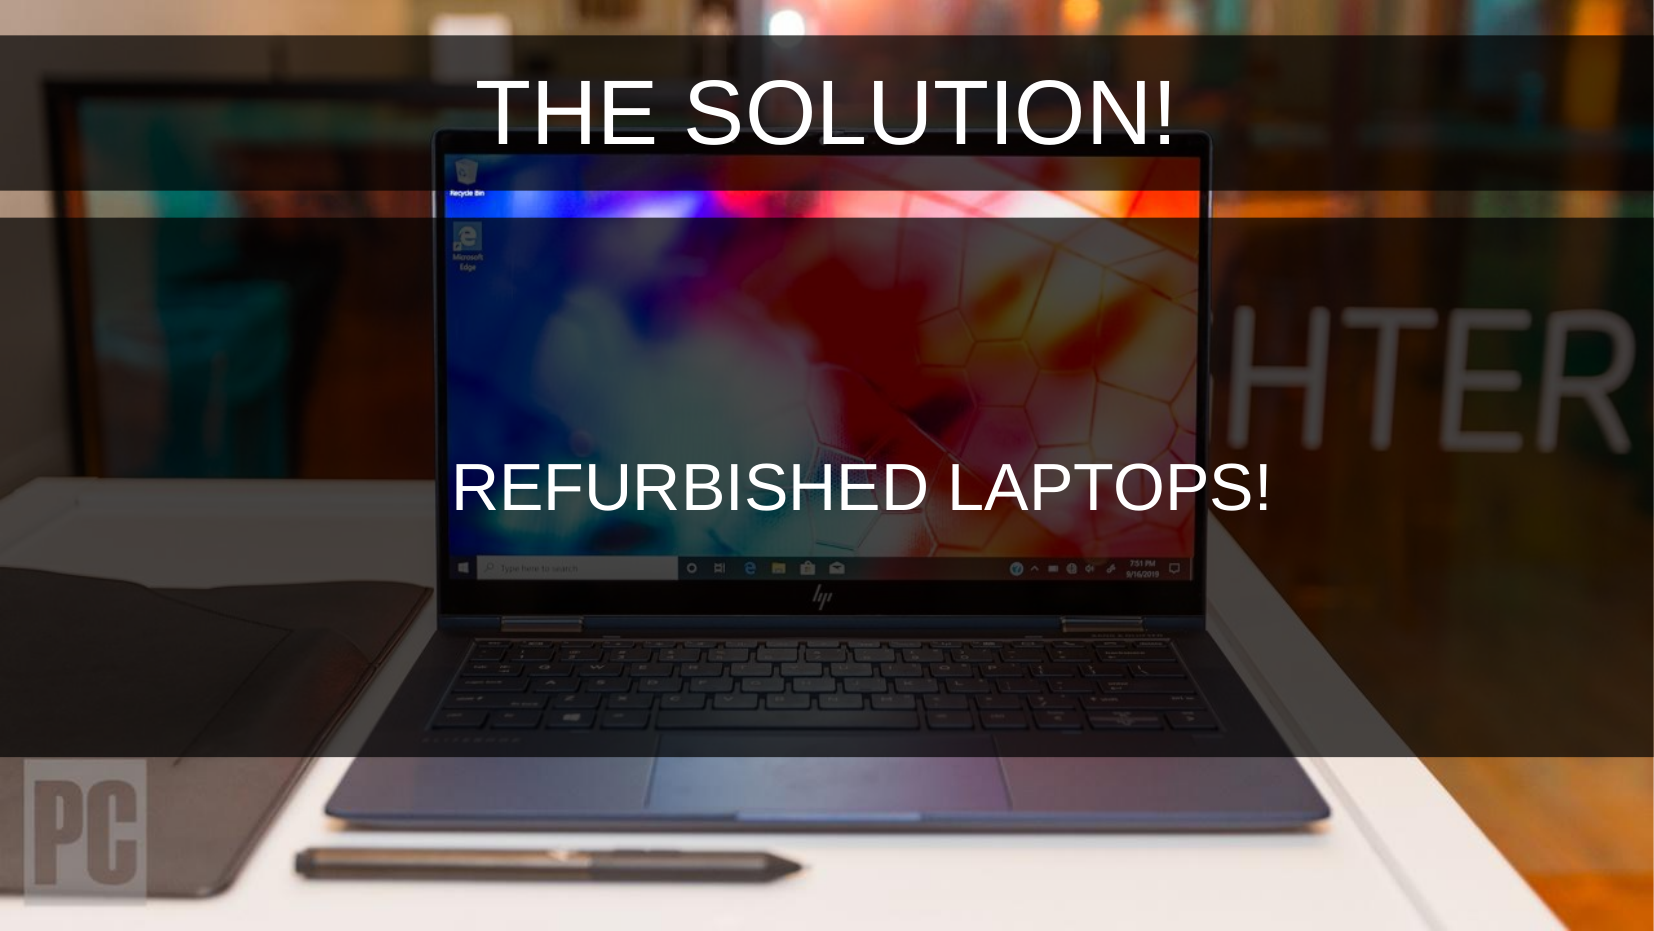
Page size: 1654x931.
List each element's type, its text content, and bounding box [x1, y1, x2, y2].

list REFURBISHED LAPTOPS! [0, 217, 1654, 758]
picture [0, 0, 1654, 35]
picture [0, 758, 1654, 931]
title THE SOLUTION! [0, 35, 1654, 191]
picture [0, 191, 1654, 217]
